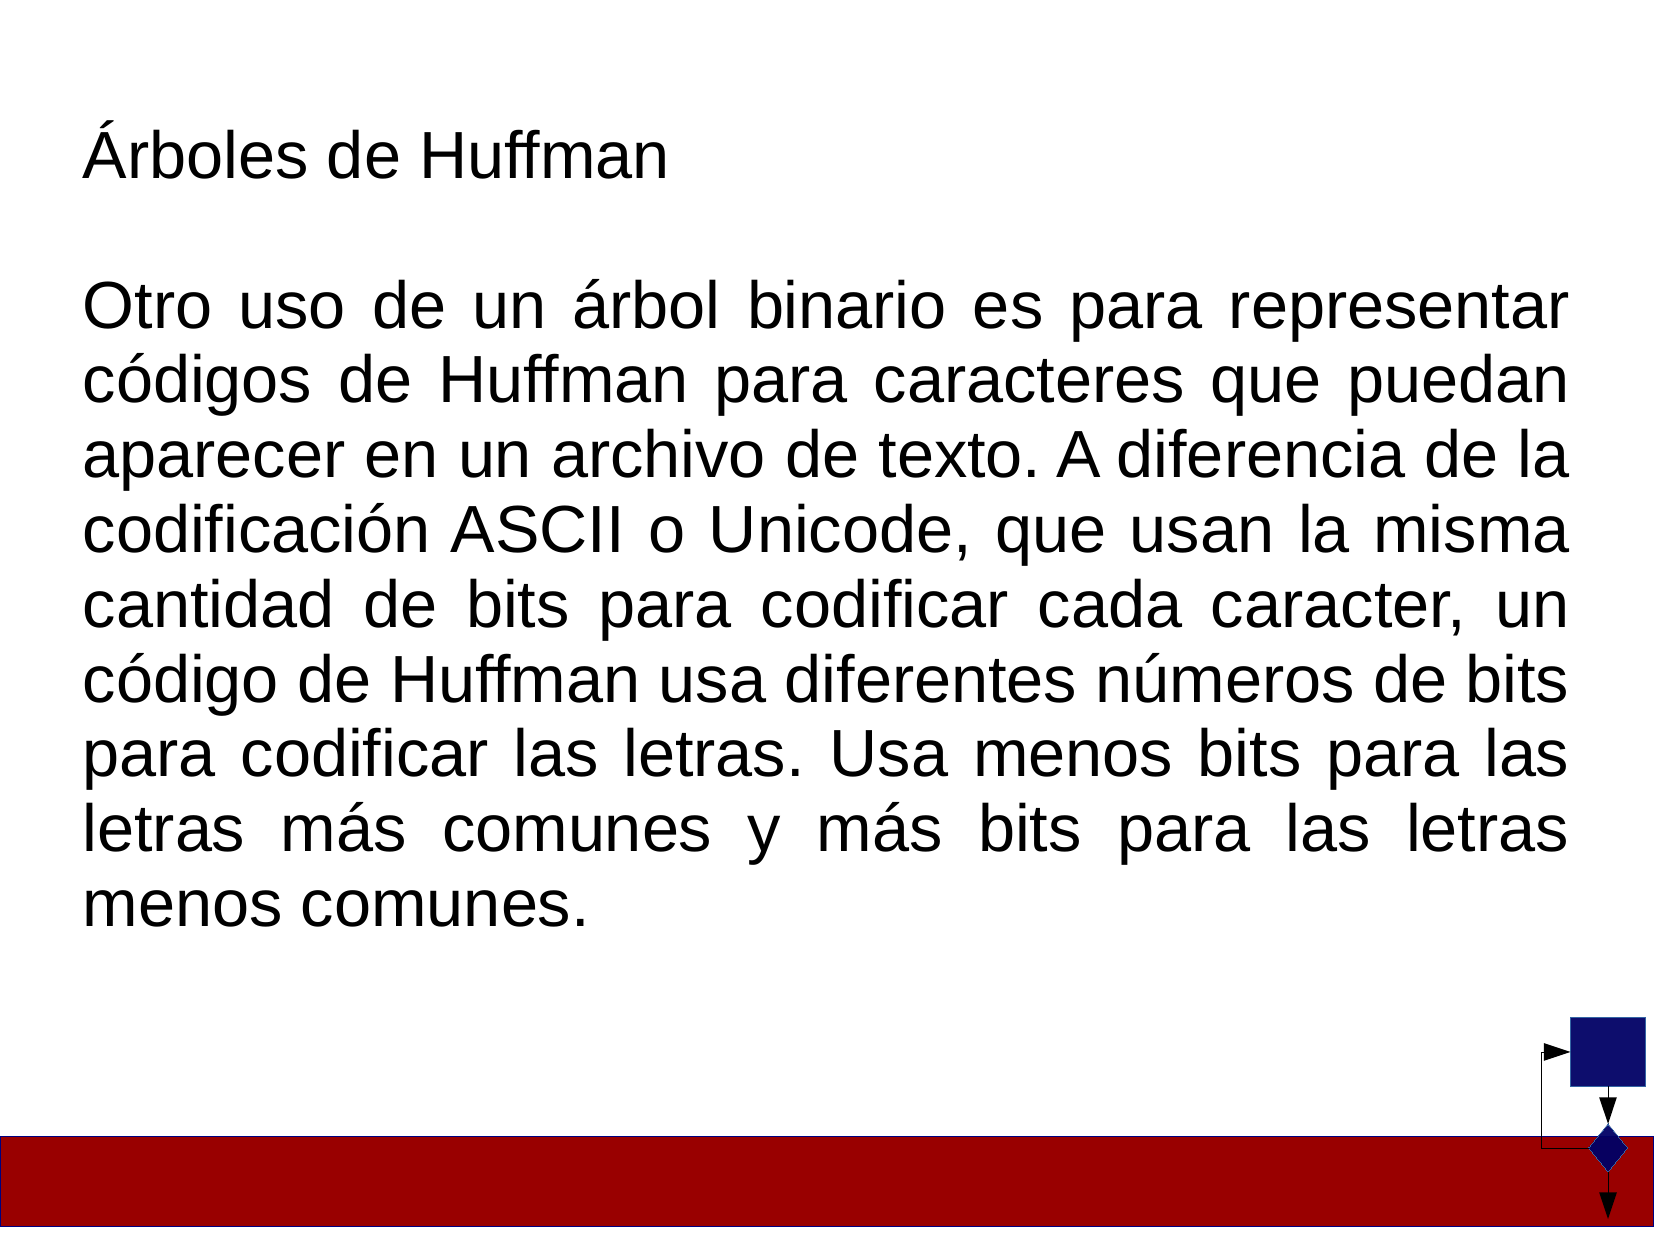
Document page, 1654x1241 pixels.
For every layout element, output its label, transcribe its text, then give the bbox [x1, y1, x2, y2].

subtitle Árboles de Huffman Otro uso de un árbol binario es para representar códigos de Huffman para caracteres que puedan aparecer en un archivo de texto. A diferencia de la codificación ASCII o Unicode, que usan la misma cantidad de bits para codificar cada caracter, un código de Huffman usa diferentes números de bits para codificar las letras. Usa menos bits para las letras más comunes y más bits para las letras menos comunes. [82, 49, 1571, 1010]
text_box [1570, 1017, 1646, 1087]
text_box [0, 1124, 1654, 1227]
